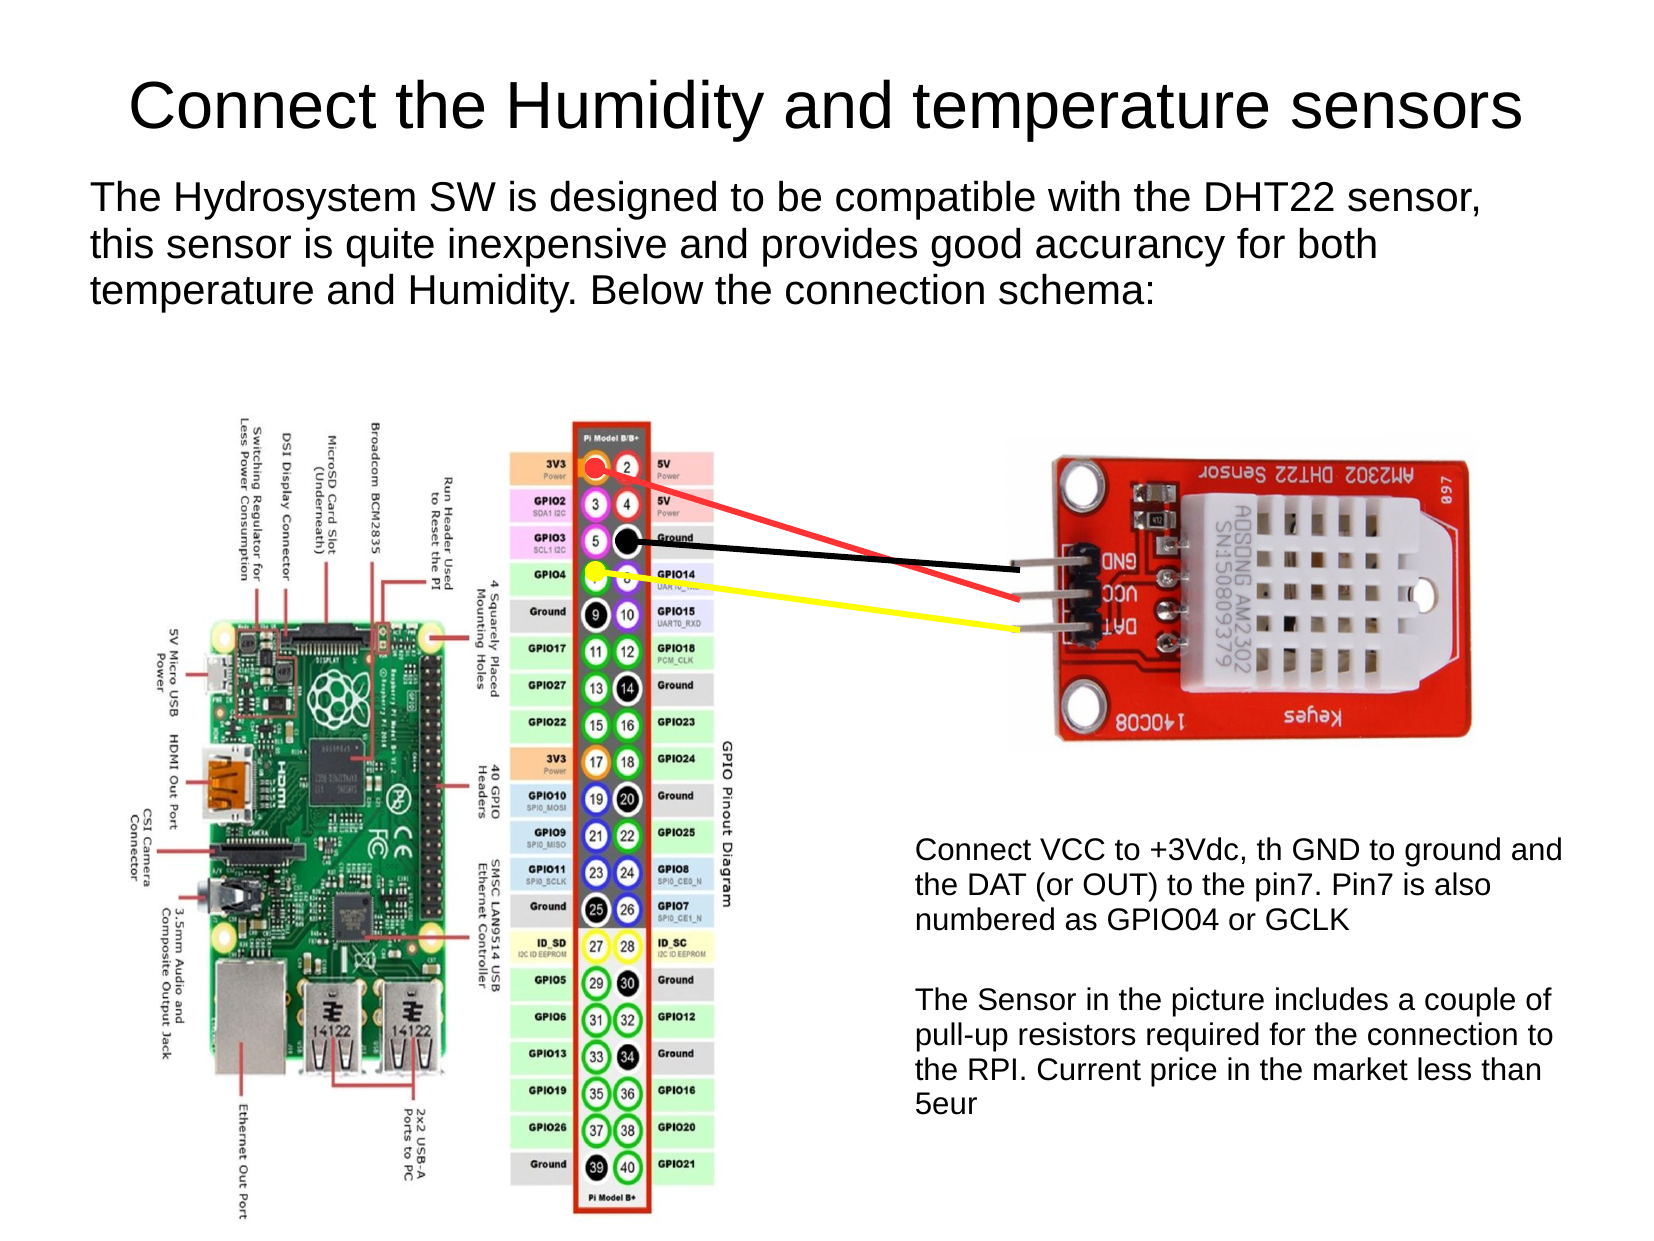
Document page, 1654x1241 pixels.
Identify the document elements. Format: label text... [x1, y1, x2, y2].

text_box Connect VCC to +3Vdc, th GND to ground and the DAT (or OUT) to the pin7. Pin7 is also numbered as GPIO04 or GCLK [900, 825, 1591, 946]
text_box The Hydrosystem SW is designed to be compatible with the DHT22 sensor, this sensor is quite inexpensive and provides good accurancy for both temperature and Humidity. Below the connection schema: [75, 166, 1553, 323]
picture [1005, 435, 1478, 751]
title Connect the Humidity and temperature sensors [82, 45, 1571, 167]
picture [125, 406, 736, 1226]
text_box The Sensor in the picture includes a couple of pull-up resistors required for the connection to the RPI. Current price in the market less than 5eur [900, 975, 1591, 1131]
